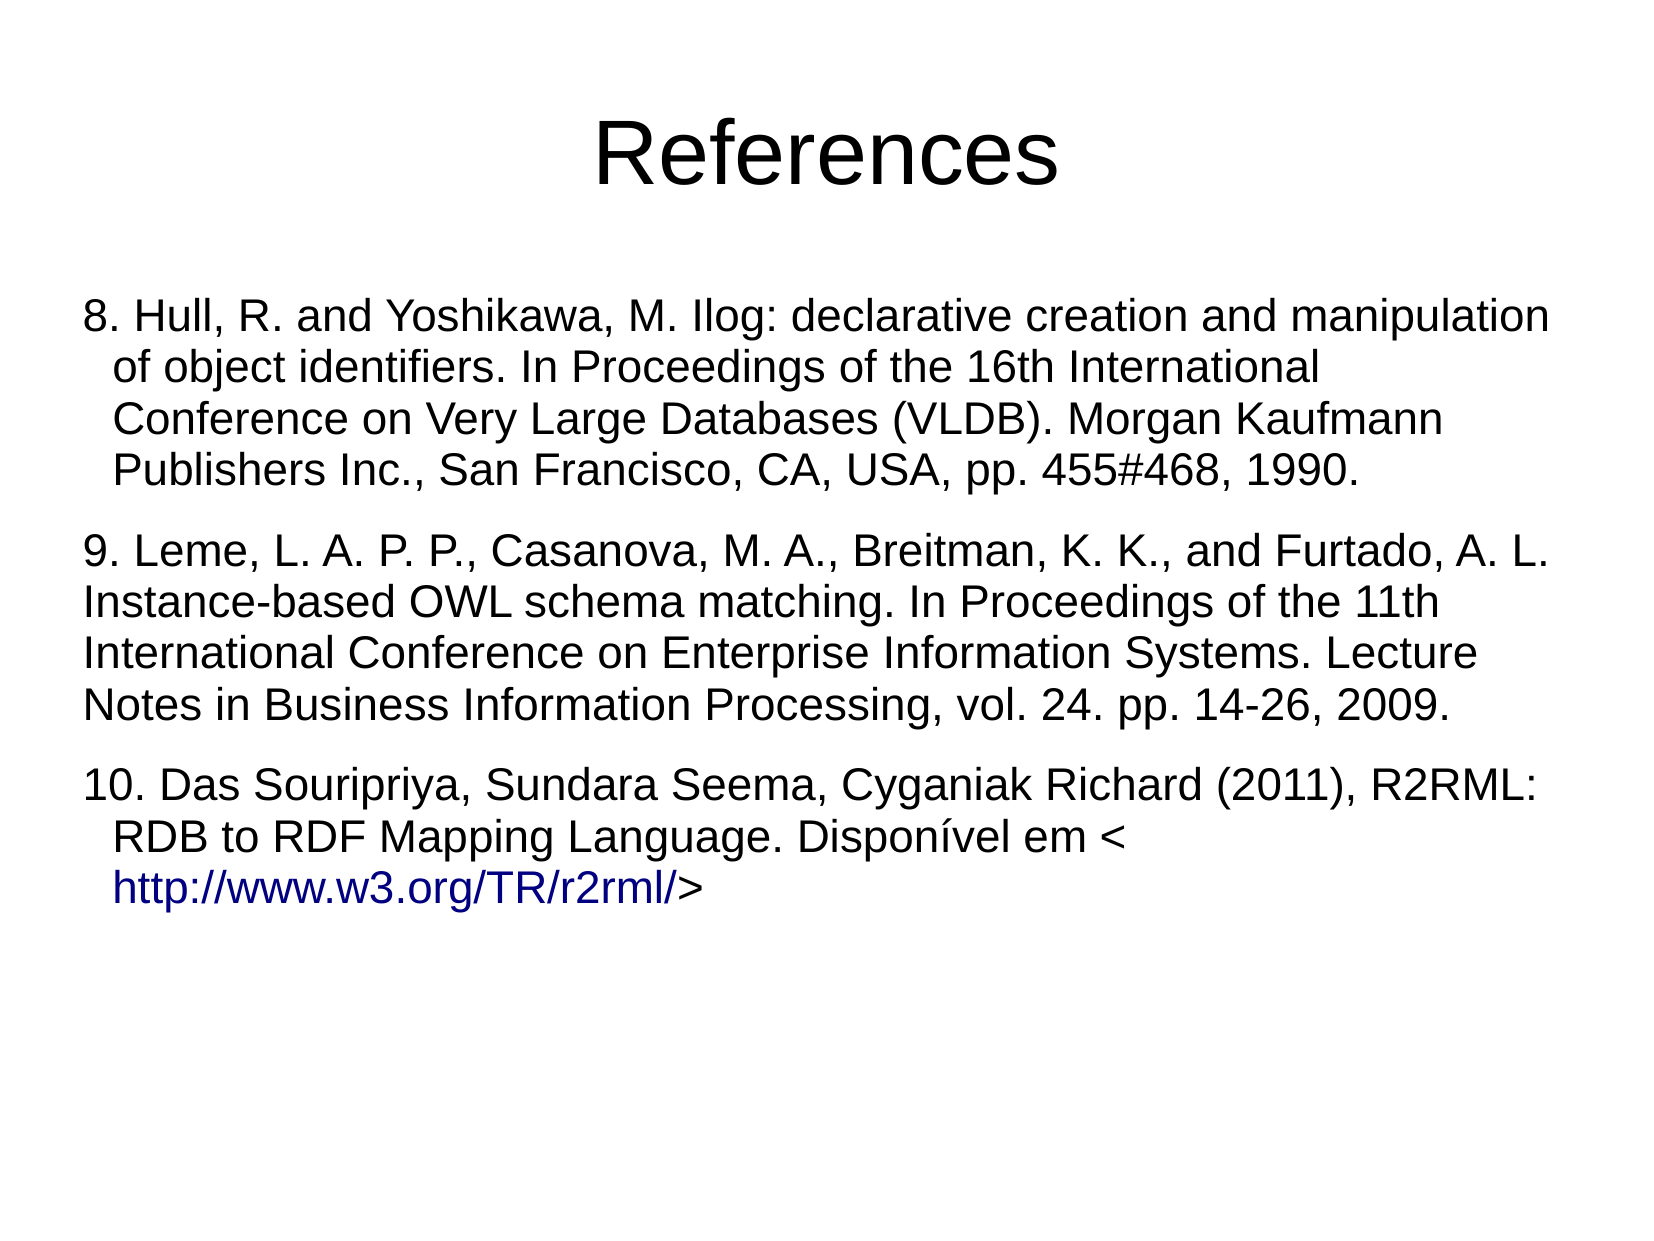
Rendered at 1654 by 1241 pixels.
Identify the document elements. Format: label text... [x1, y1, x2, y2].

list 8. Hull, R. and Yoshikawa, M. Ilog: declarative creation and manipulation of object identifiers. In Proceedings of the 16th International Conference on Very Large Databases (VLDB). Morgan Kaufmann Publishers Inc., San Francisco, CA, USA, pp. 455#468, 1990. 9. Leme, L. A. P. P., Casanova, M. A., Breitman, K. K., and Furtado, A. L. Instance-based OWL schema matching. In Proceedings of the 11th International Conference on Enterprise Information Systems. Lecture Notes in Business Information Processing, vol. 24. pp. 14-26, 2009. 10. Das Souripriya, Sundara Seema, Cyganiak Richard (2011), R2RML: RDB to RDF Mapping Language. Disponível em <http://www.w3.org/TR/r2rml/> [82, 290, 1571, 1109]
title References [82, 49, 1571, 257]
